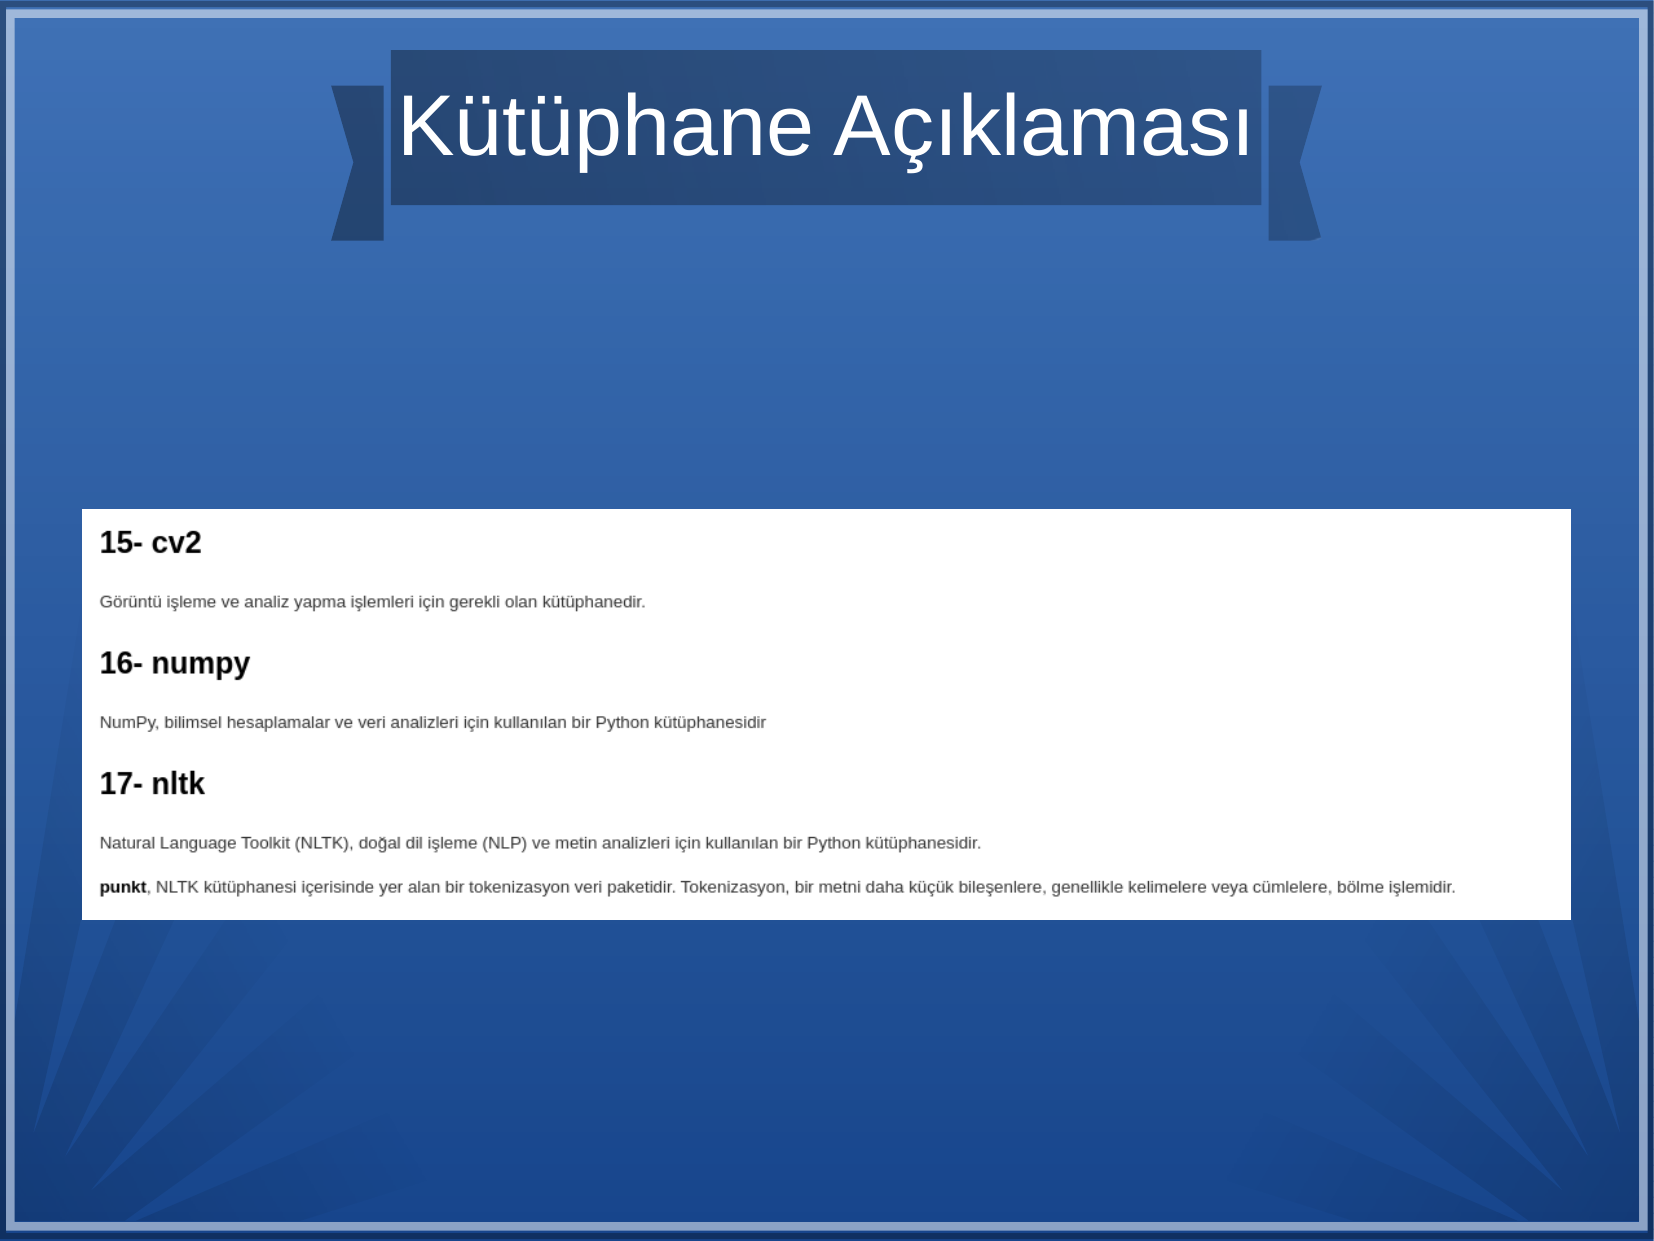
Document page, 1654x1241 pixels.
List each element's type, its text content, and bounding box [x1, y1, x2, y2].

title Kütüphane Açıklaması [389, 47, 1264, 205]
picture [82, 509, 1571, 920]
